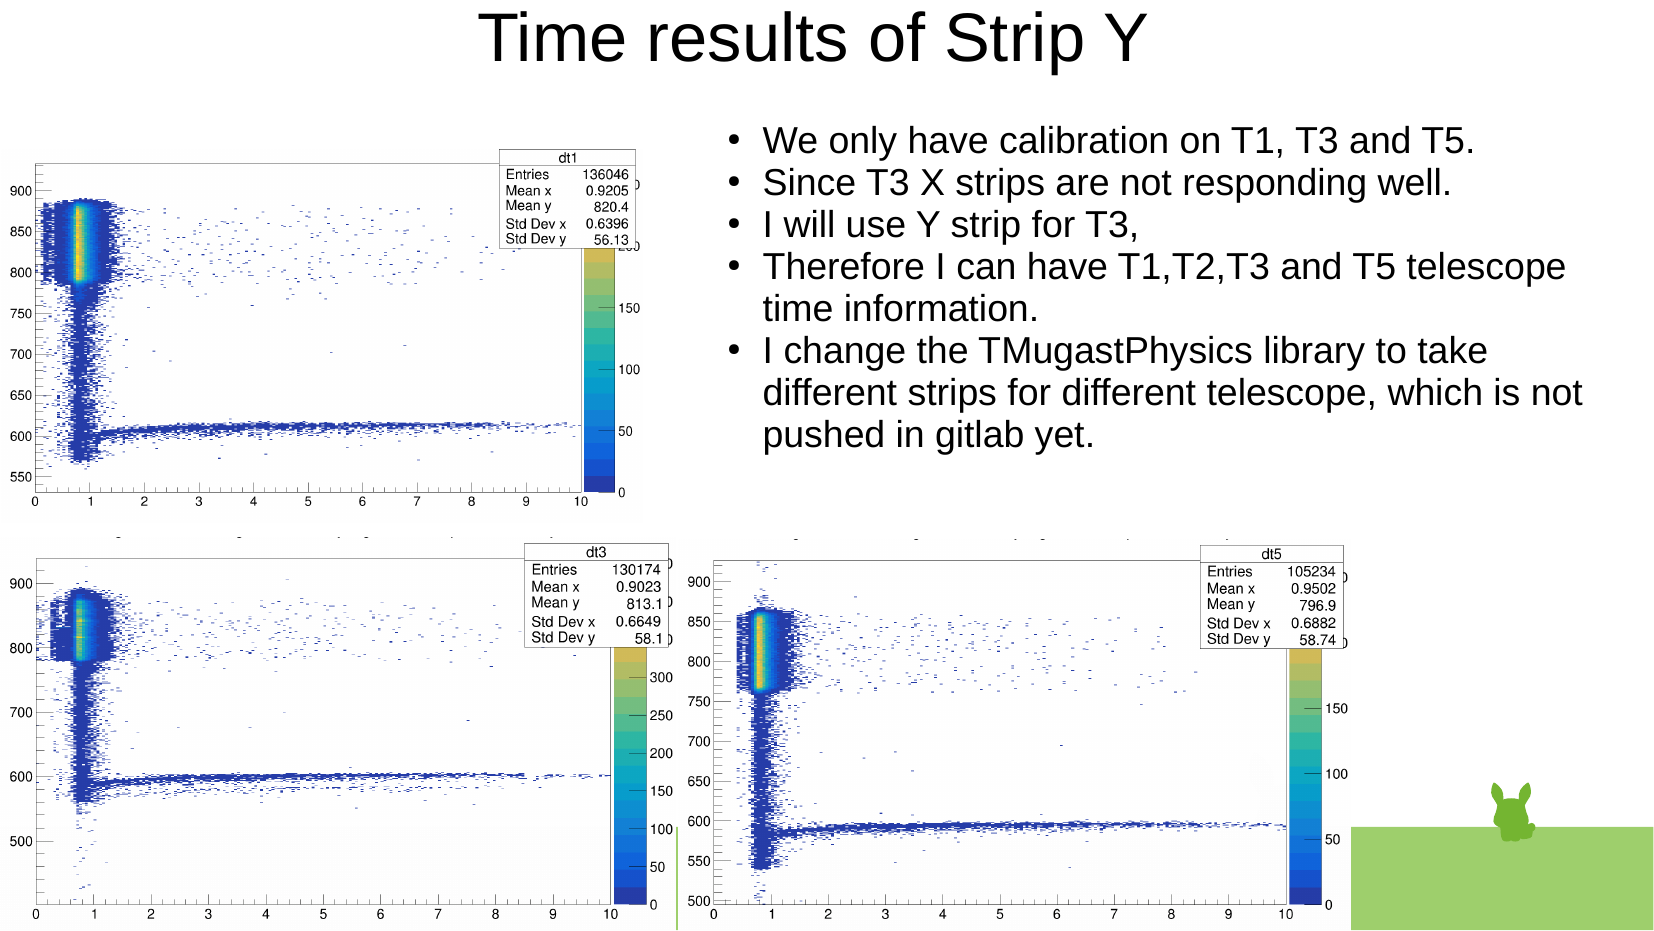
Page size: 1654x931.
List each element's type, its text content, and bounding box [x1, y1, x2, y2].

title Time results of Strip Y [75, 0, 1552, 76]
picture [678, 539, 1351, 931]
text_box We only have calibration on T1, T3 and T5. Since T3 X strips are not responding well. I will use Y strip for T3, Therefore I can have T1,T2,T3 and T5 telescope time information. I change the TMugastPhysics library to take different strips for different telescope, which is not pushed in gitlab yet. [712, 112, 1613, 548]
picture [0, 537, 676, 931]
picture [1, 149, 643, 523]
